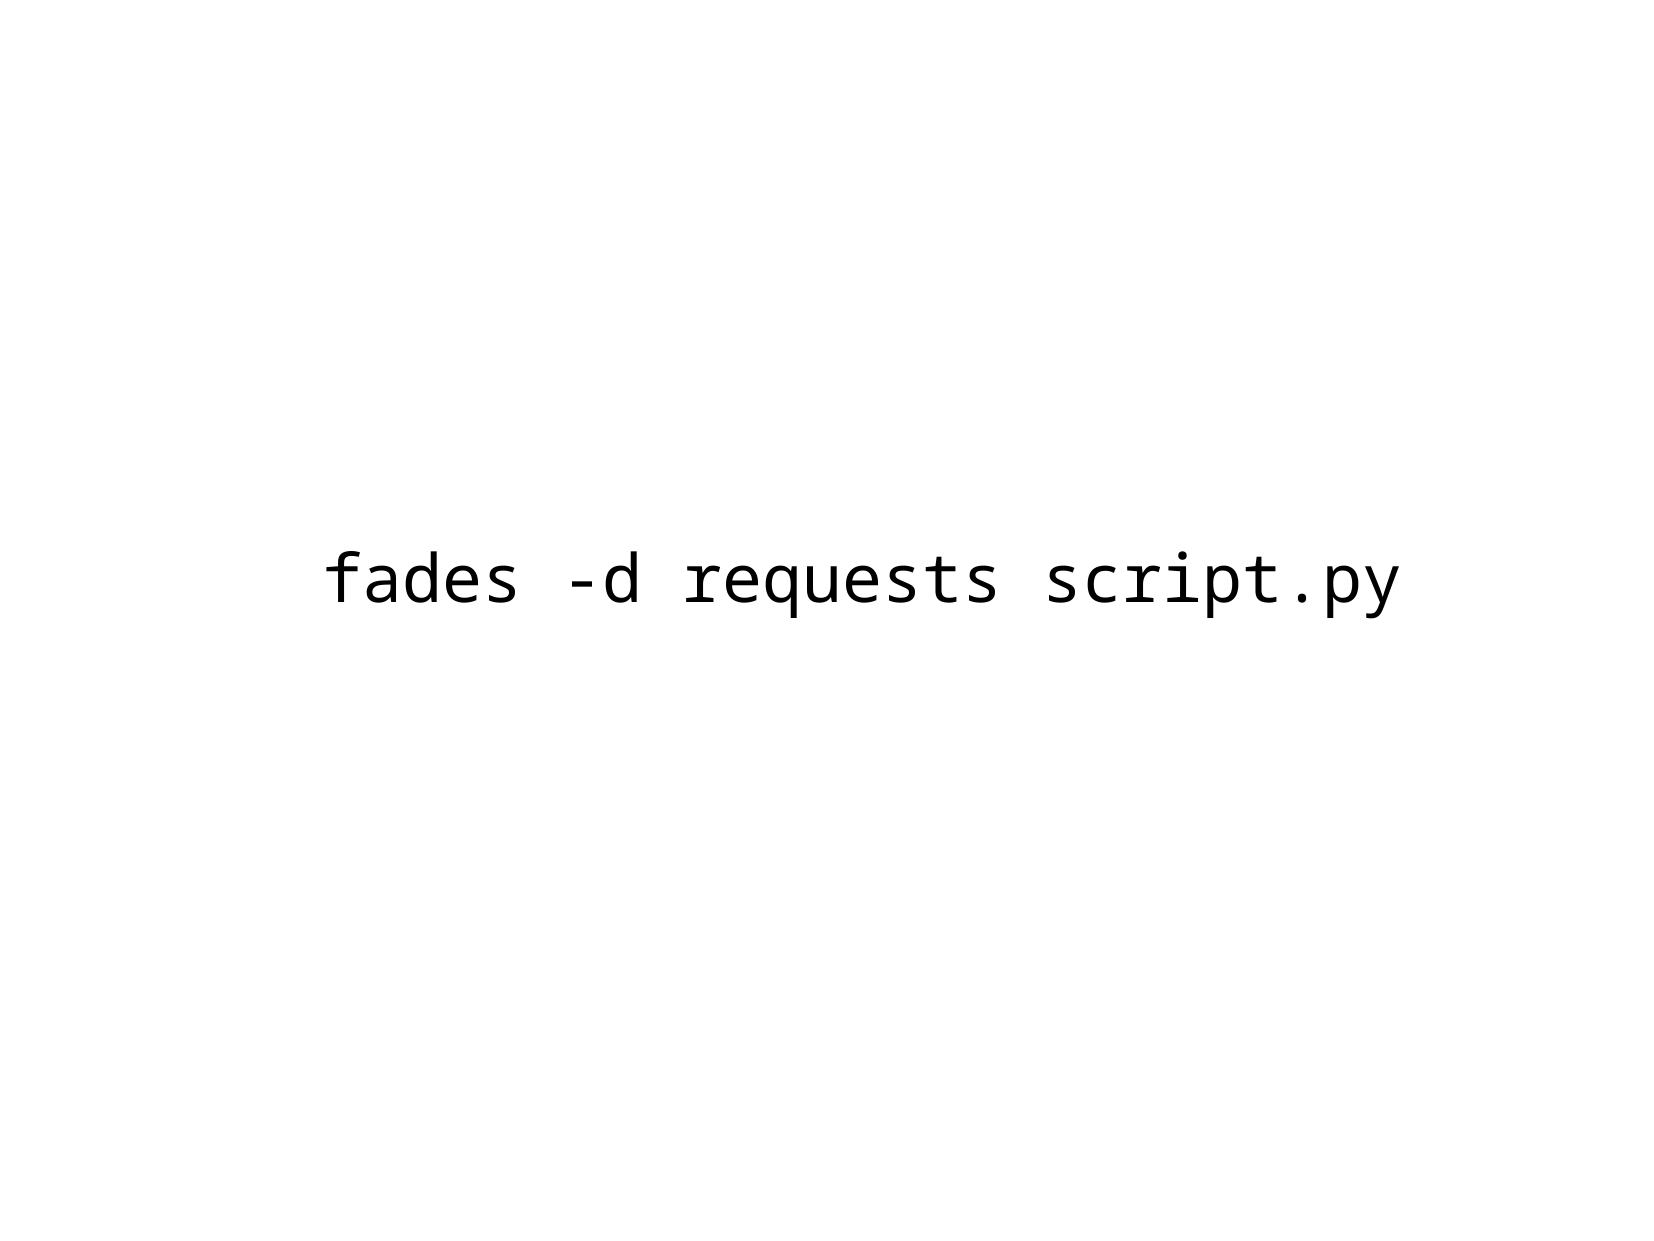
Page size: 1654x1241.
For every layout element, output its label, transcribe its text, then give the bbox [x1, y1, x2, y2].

list fades -d requests script.py [82, 290, 1571, 1010]
